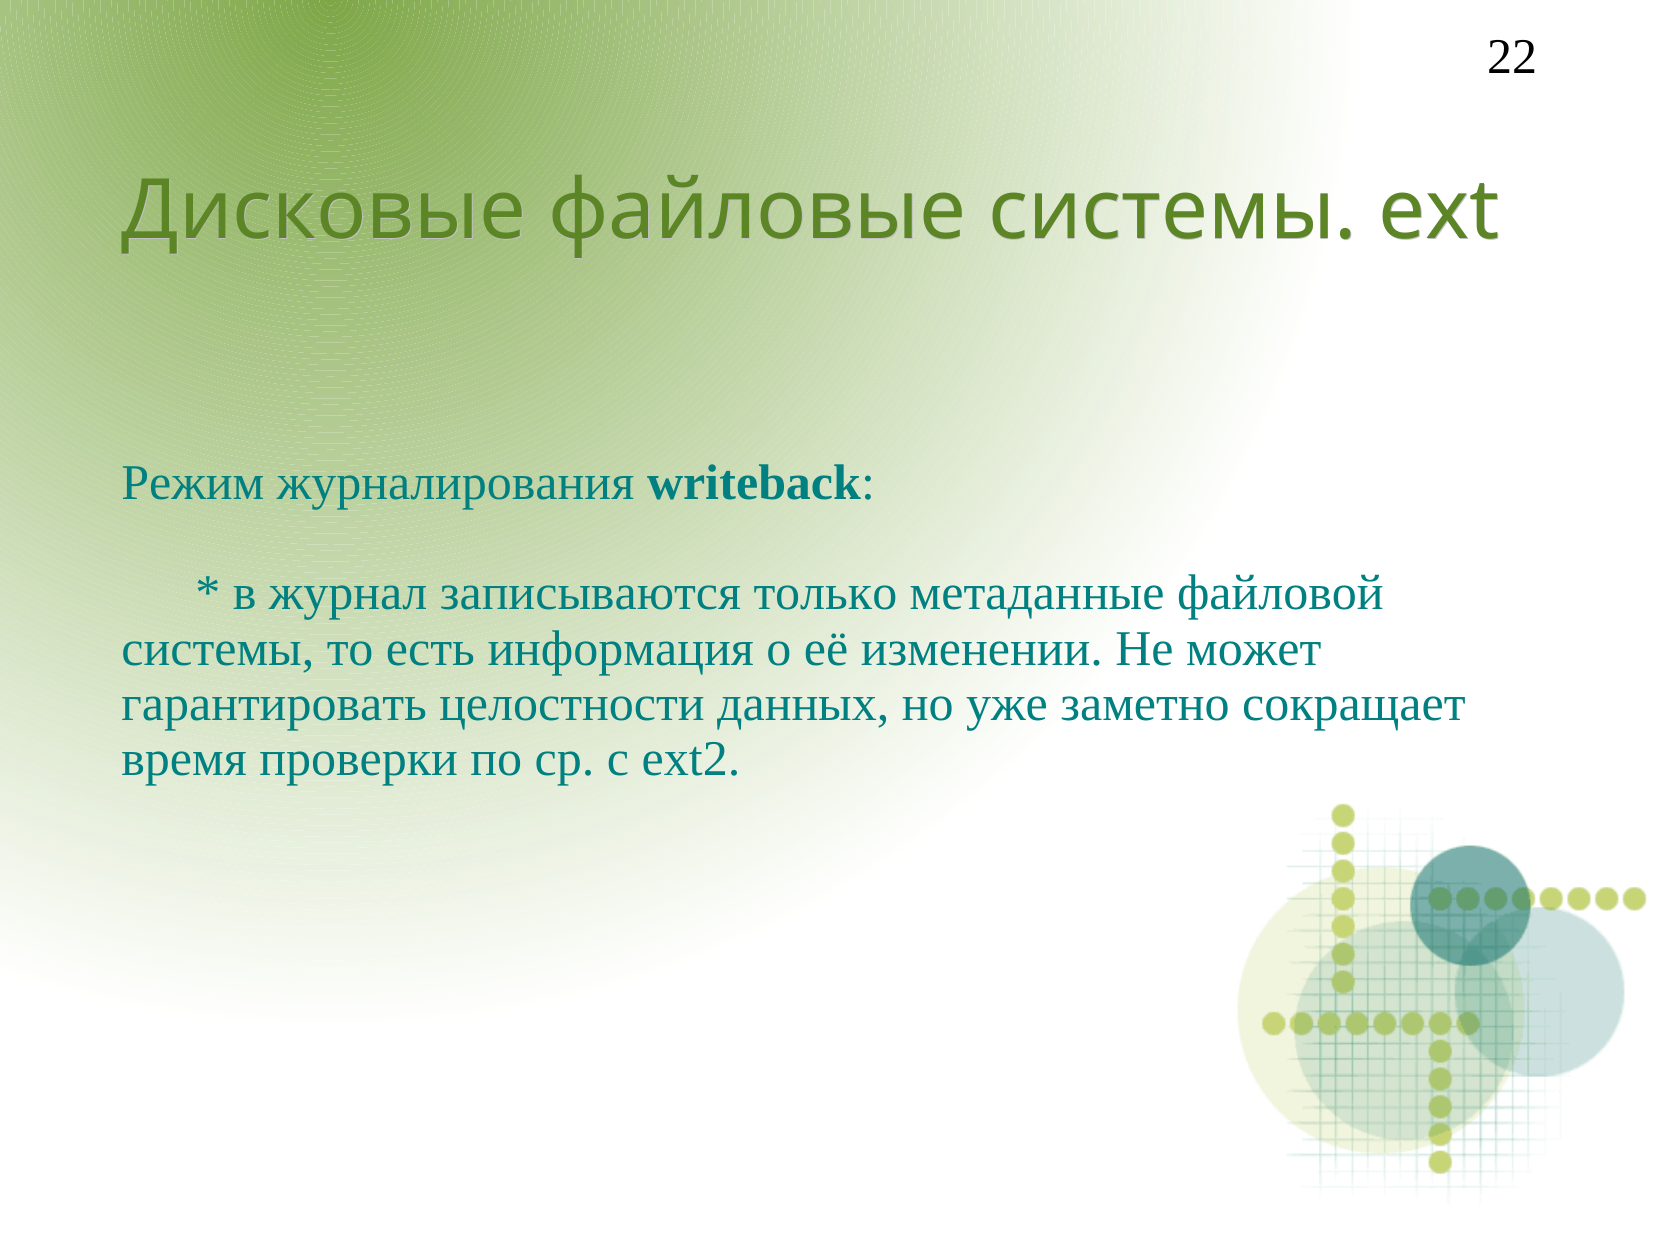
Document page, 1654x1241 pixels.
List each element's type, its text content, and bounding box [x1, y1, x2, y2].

title Дисковые файловые системы. ext [121, 102, 1534, 311]
text_box <номер> [1498, 29, 1654, 89]
picture [1224, 792, 1654, 1211]
subtitle Режим журналирования writeback: * в журнал записываются только метаданные файловой системы, то есть информация о её изменении. Не может гарантировать целостности данных, но уже заметно сокращает время проверки по ср. с ext2. [121, 311, 1534, 1067]
